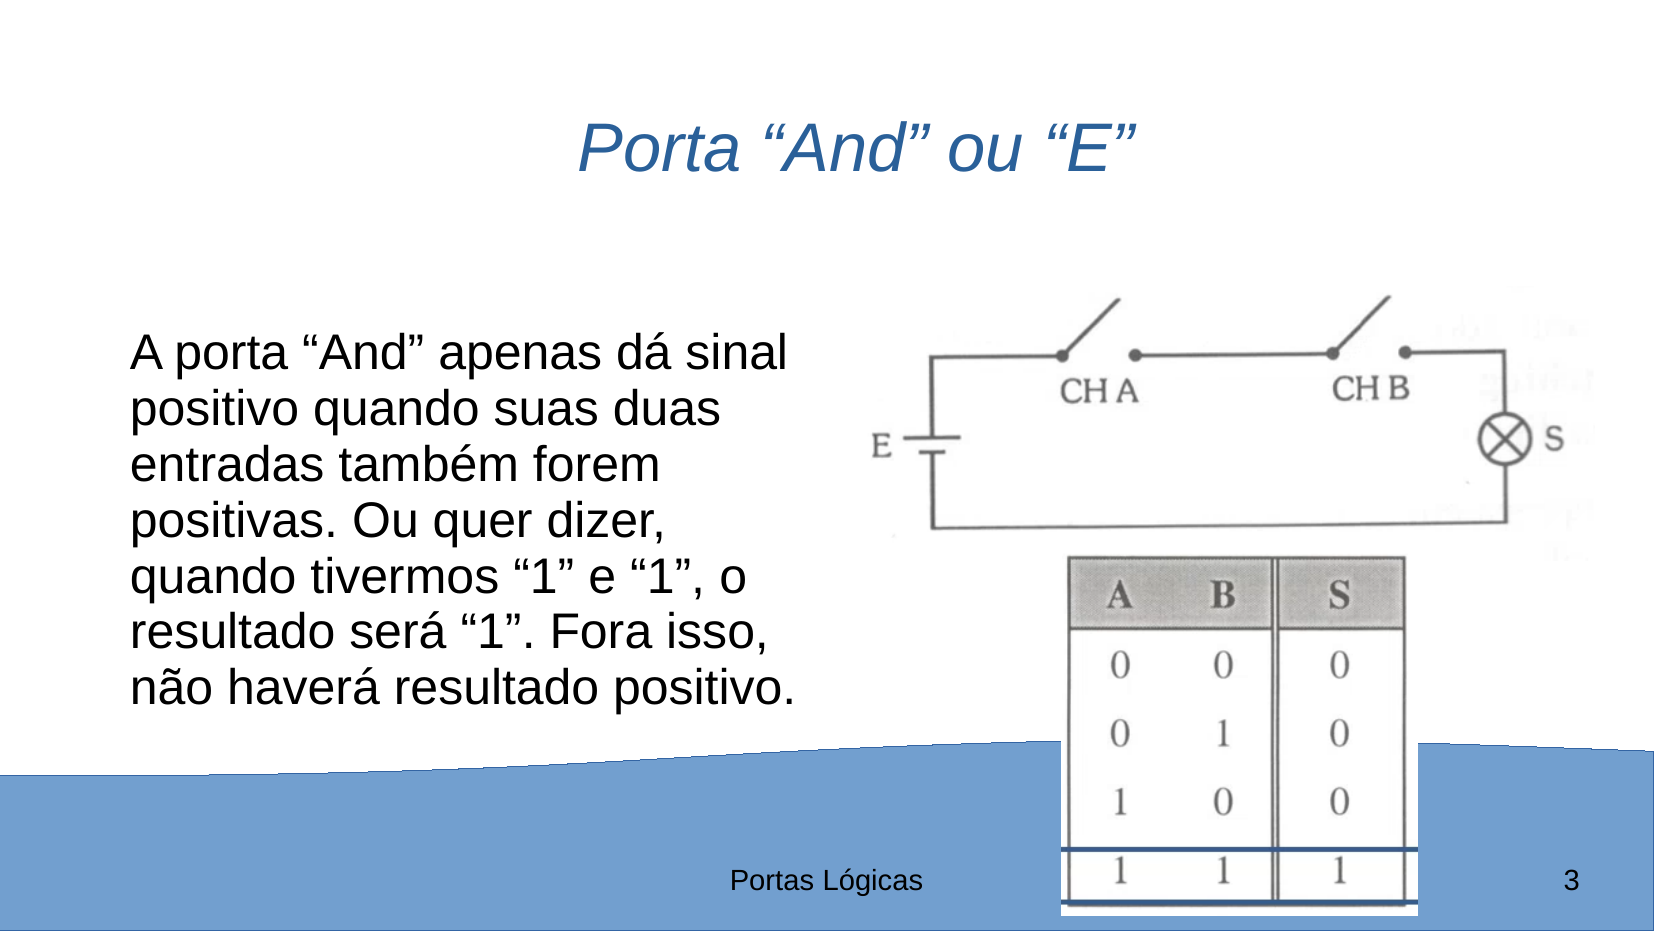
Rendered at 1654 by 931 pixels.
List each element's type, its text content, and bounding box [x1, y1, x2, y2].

picture [856, 286, 1595, 916]
title Porta “And” ou “E” [118, 59, 1595, 237]
list A porta “And” apenas dá sinal positivo quando suas duas entradas também forem positivas. Ou quer dizer, quando tivermos “1” e “1”, o resultado será “1”. Fora isso, não haverá resultado positivo. [59, 324, 827, 886]
